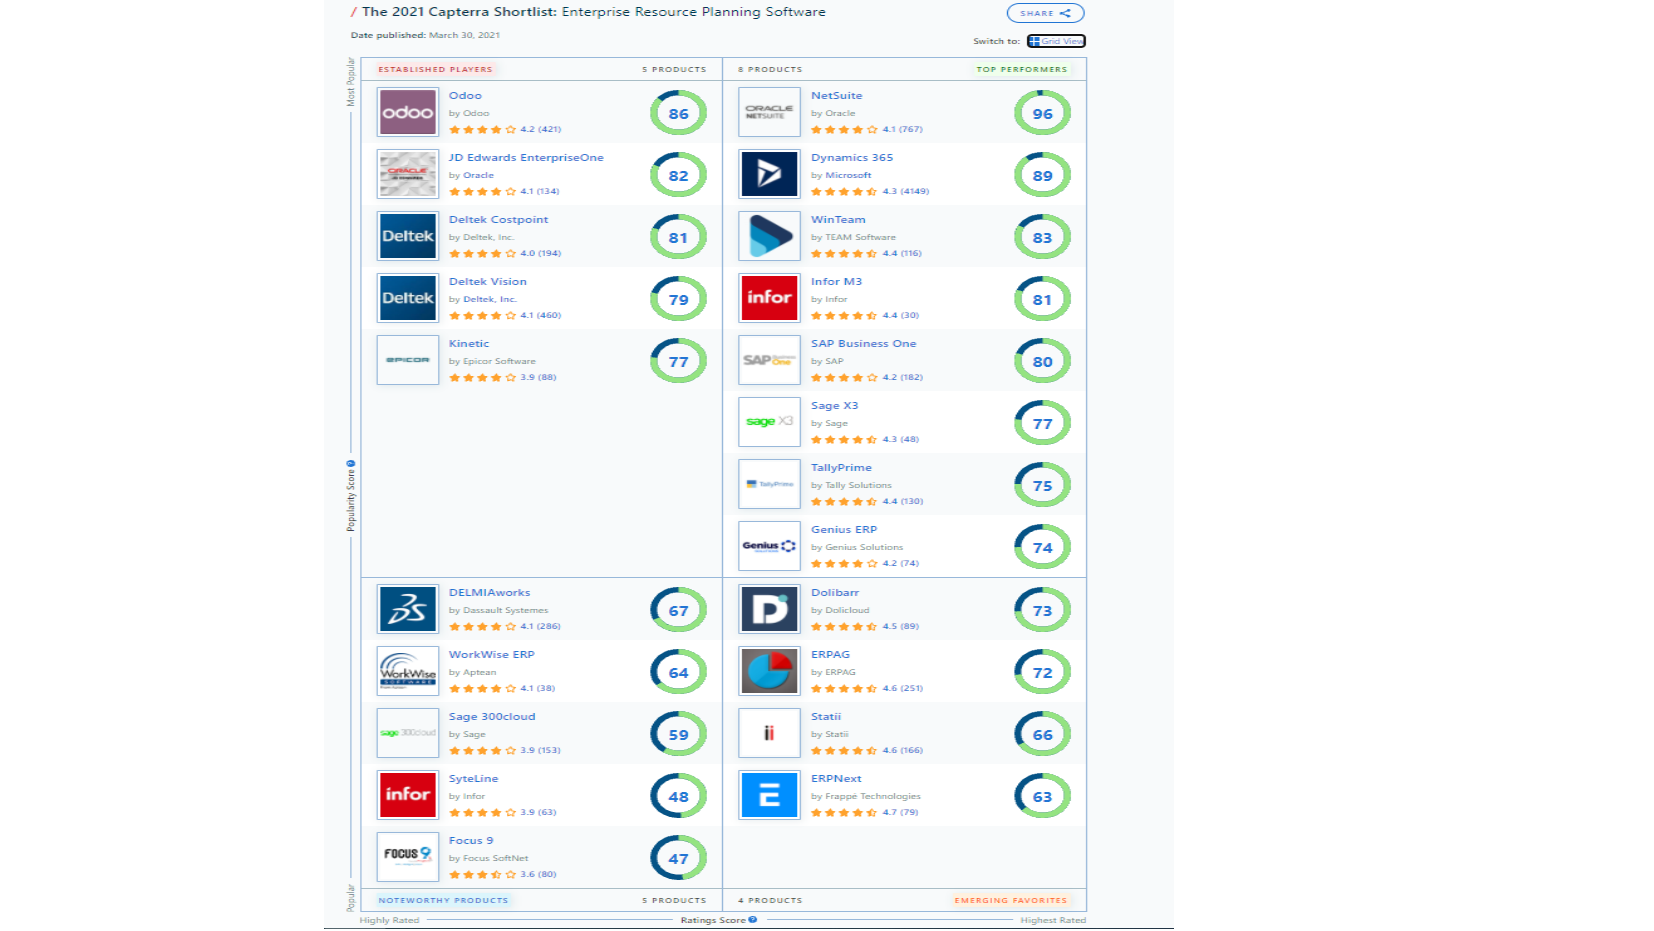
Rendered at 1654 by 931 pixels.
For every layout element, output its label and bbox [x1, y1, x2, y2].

picture [324, 0, 1174, 929]
